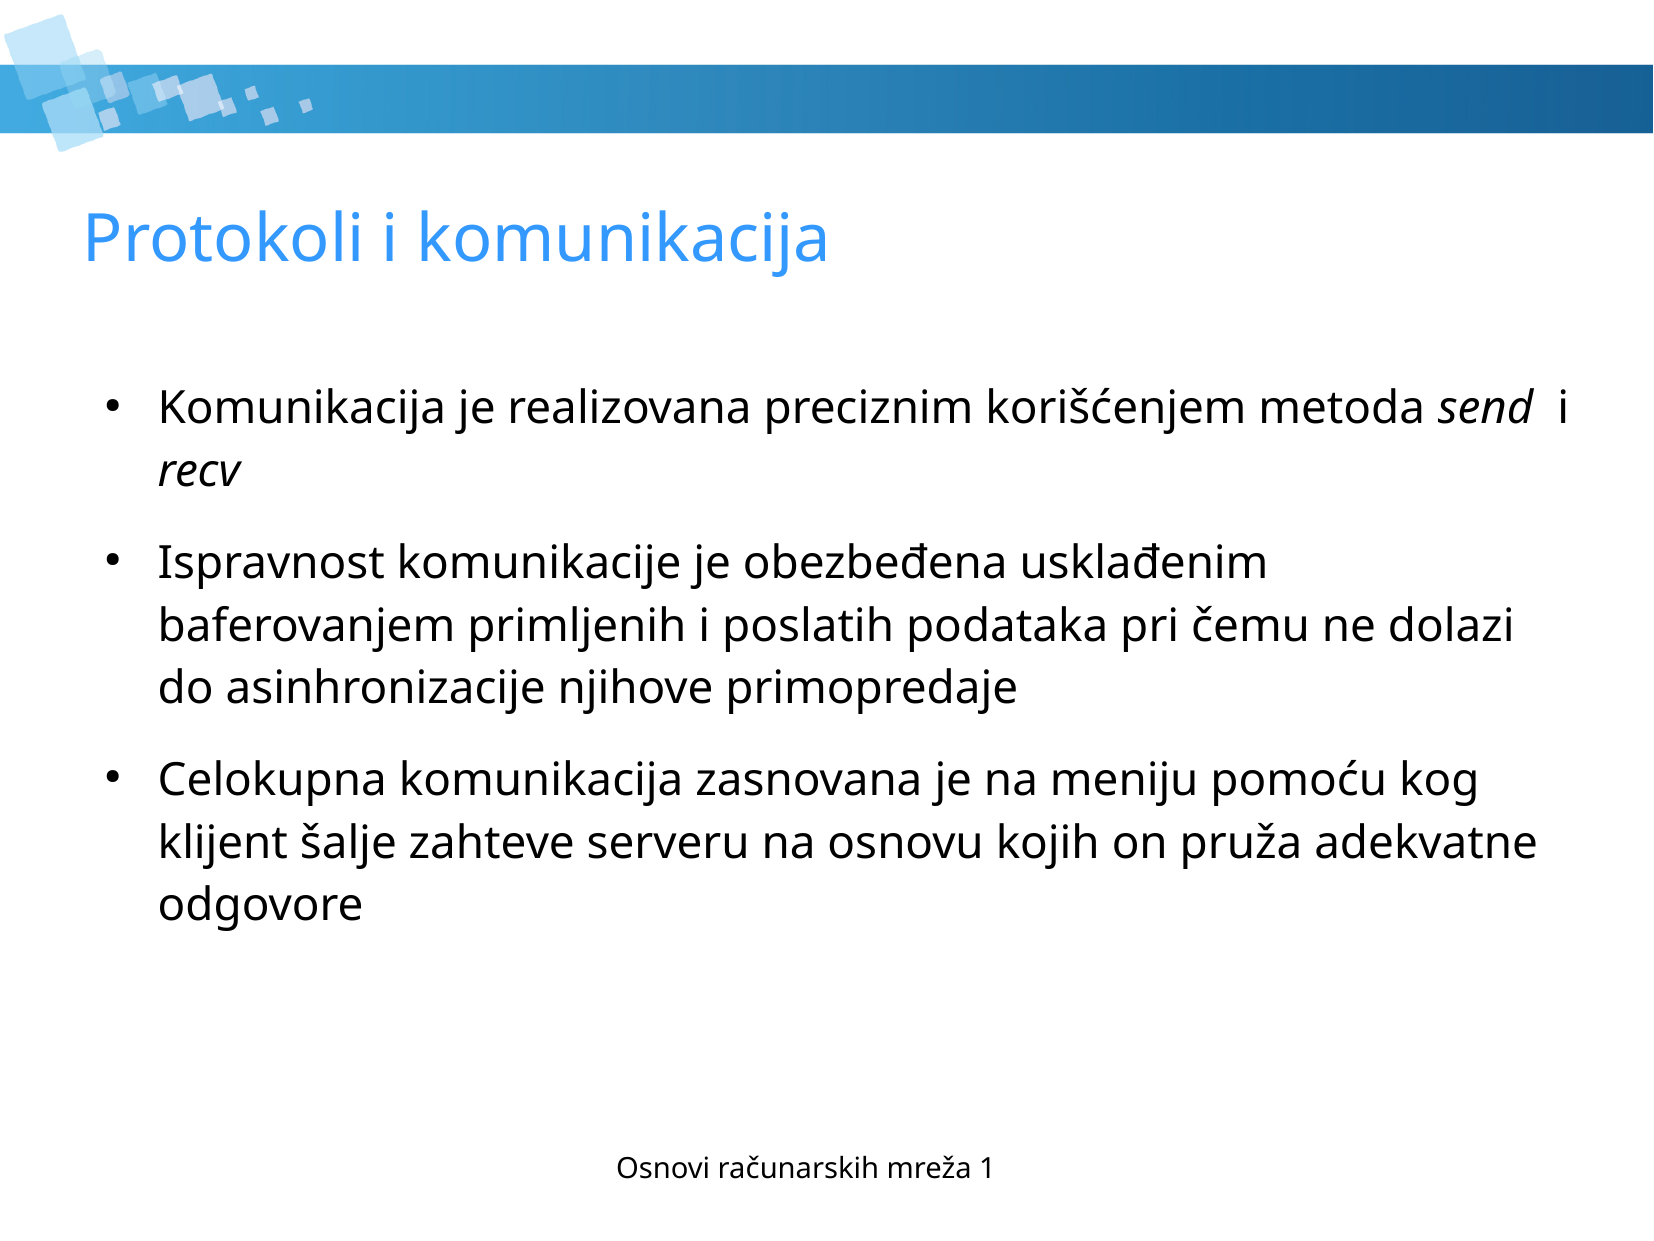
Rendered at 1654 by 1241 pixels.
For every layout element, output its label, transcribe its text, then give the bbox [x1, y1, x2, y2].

list Komunikacija je realizovana preciznim korišćenjem metoda send i recv Ispravnost komunikacije je obezbeđena usklađenim baferovanjem primljenih i poslatih podataka pri čemu ne dolazi do asinhronizacije njihove primopredaje Celokupna komunikacija zasnovana je na meniju pomoću kog klijent šalje zahteve serveru na osnovu kojih on pruža adekvatne odgovore [86, 375, 1576, 1095]
picture [0, 0, 1653, 1238]
title Protokoli i komunikacija [82, 132, 1571, 340]
